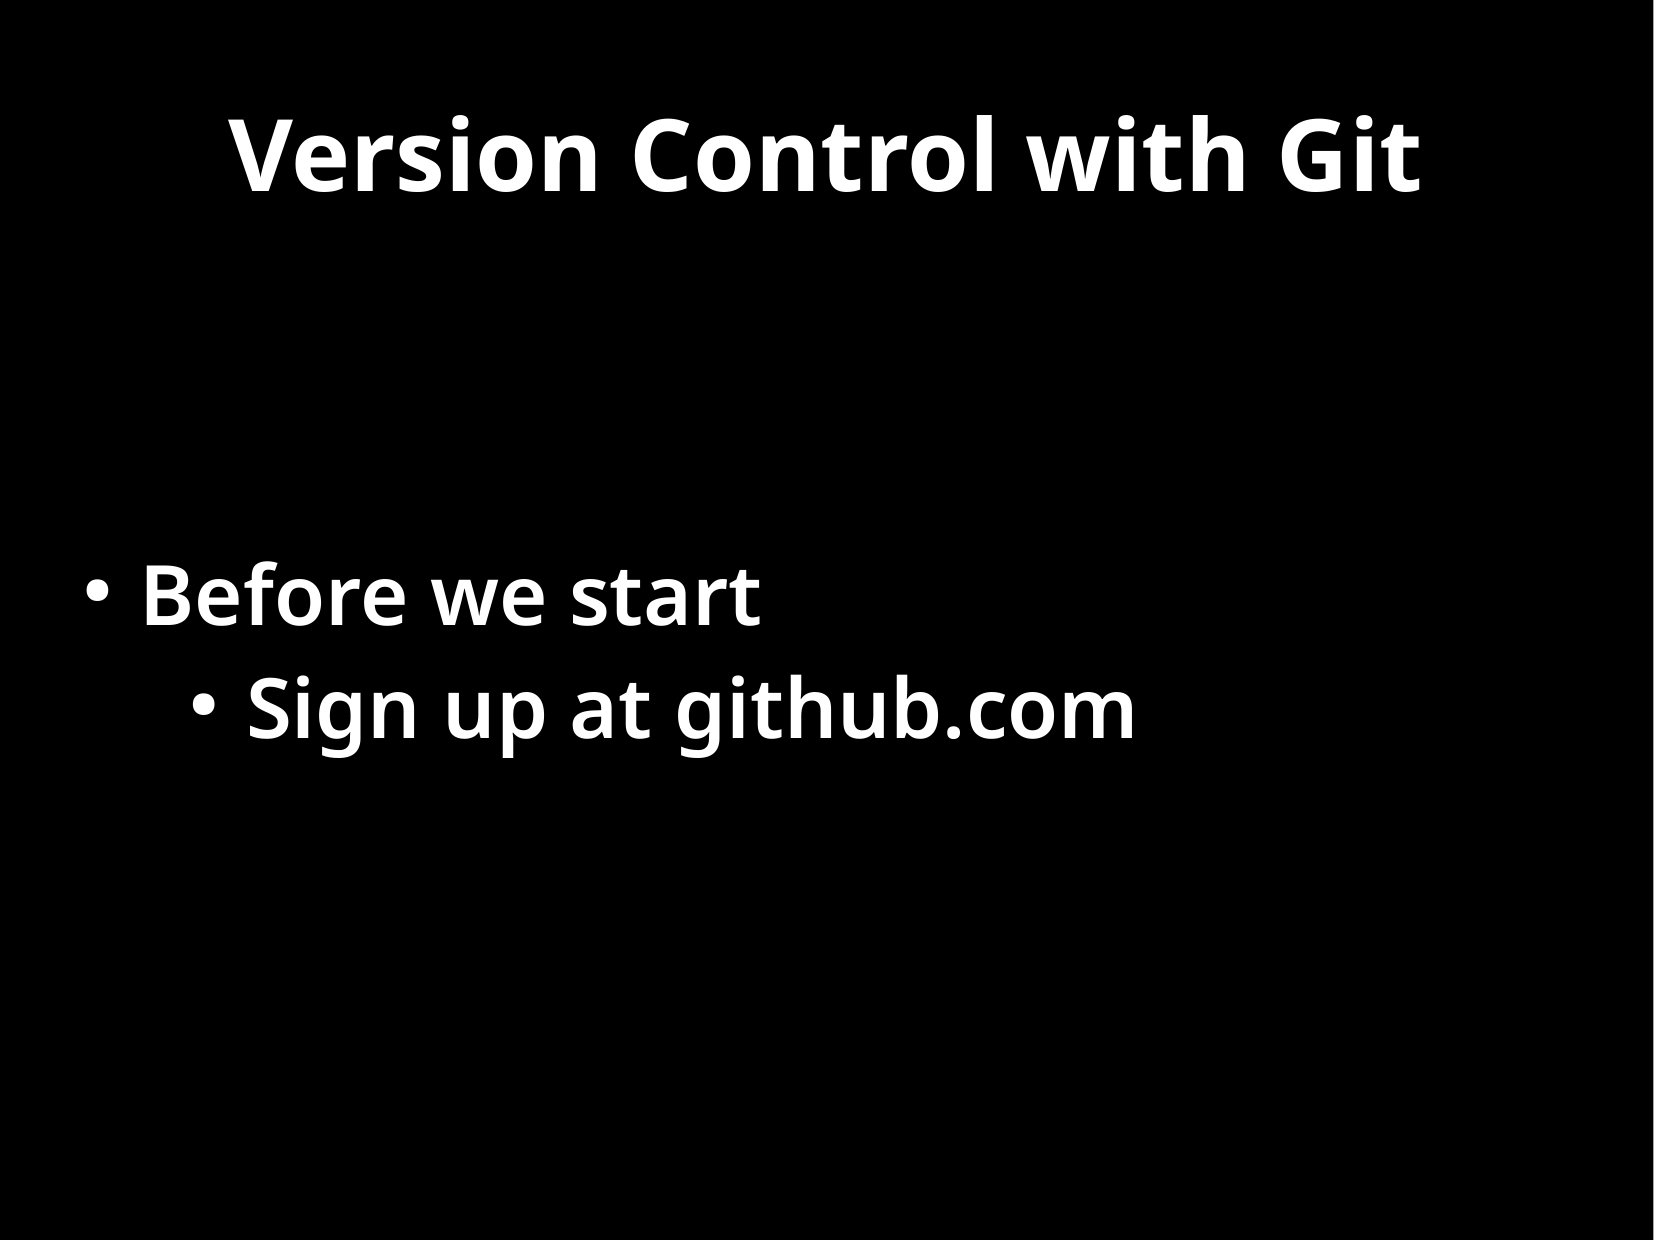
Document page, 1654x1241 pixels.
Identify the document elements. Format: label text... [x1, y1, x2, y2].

subtitle Before we start Sign up at github.com [82, 290, 1571, 1010]
title Version Control with Git [82, 49, 1571, 257]
